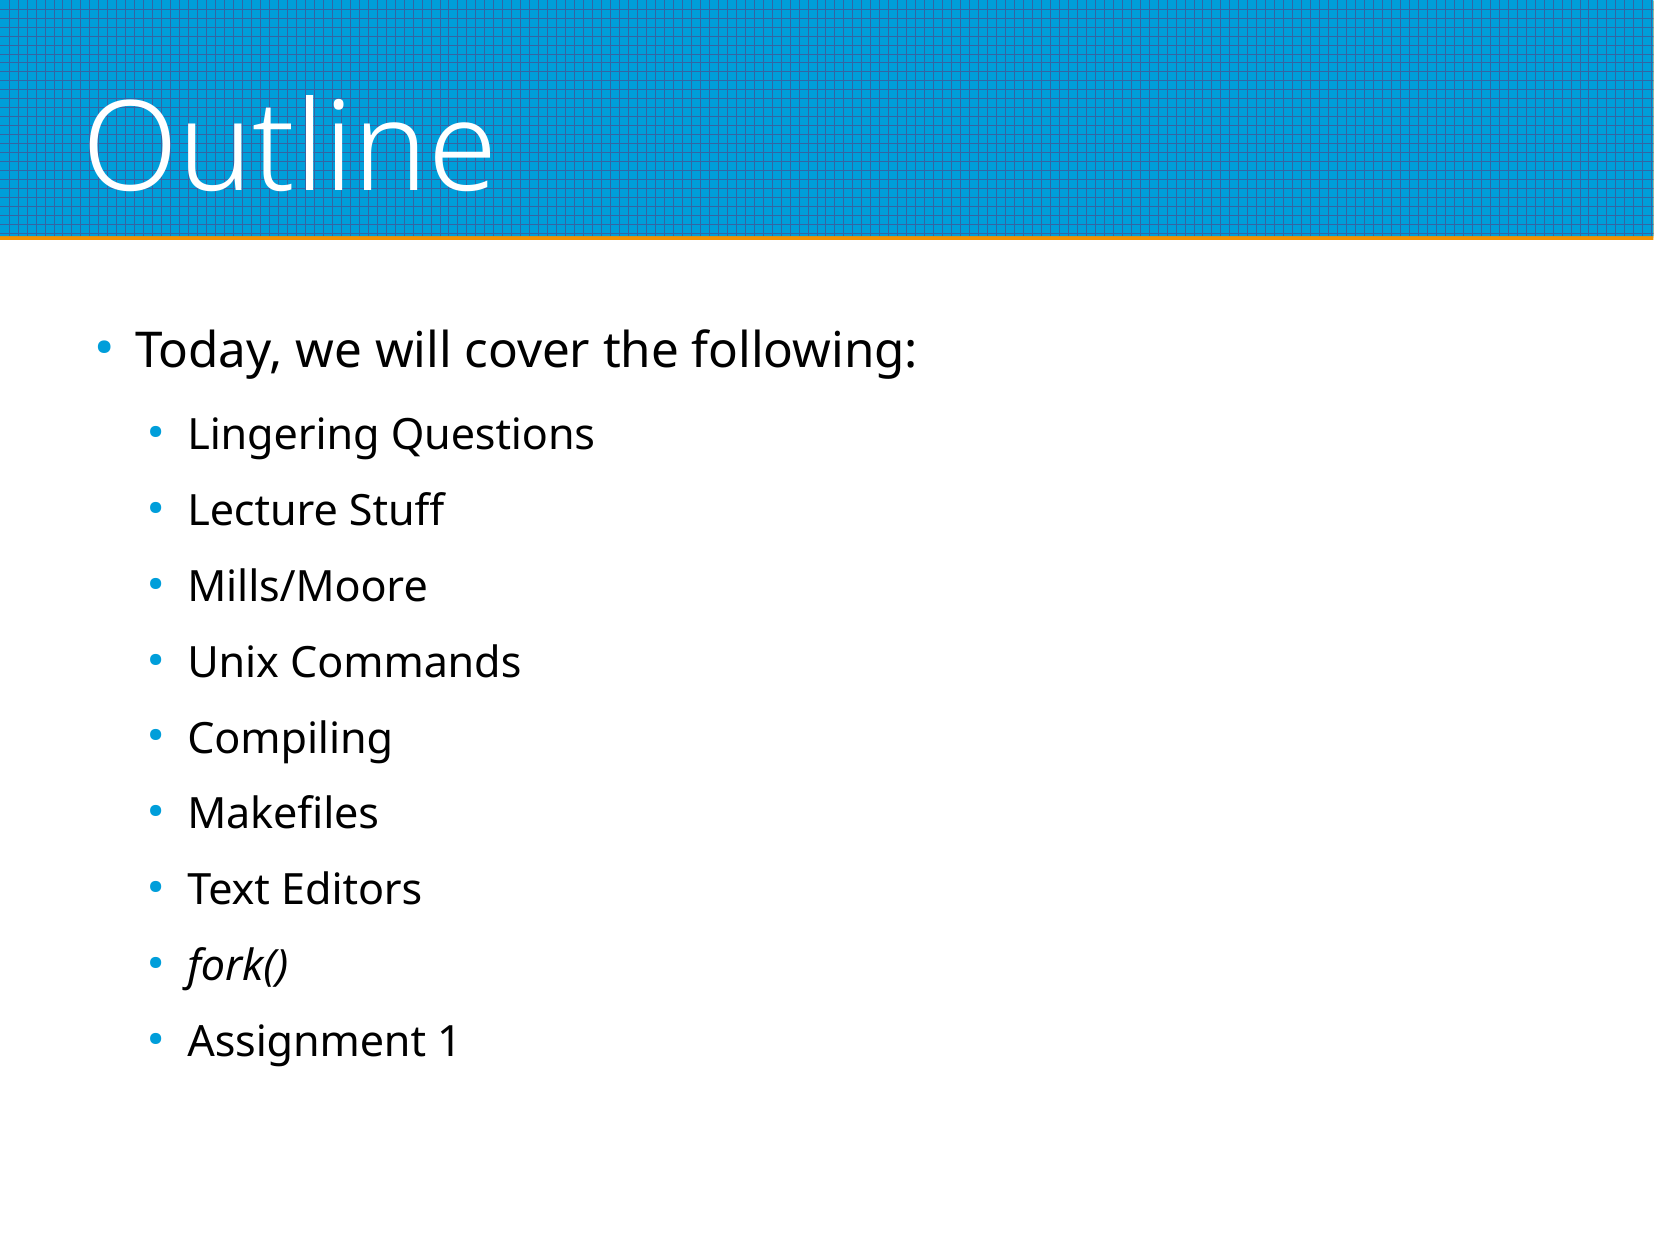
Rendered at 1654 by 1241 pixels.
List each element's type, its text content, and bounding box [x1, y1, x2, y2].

list Today, we will cover the following: Lingering Questions Lecture Stuff Mills/Moore Unix Commands Compiling Makefiles Text Editors fork() Assignment 1 [82, 314, 1563, 1081]
title Outline [82, 19, 1571, 227]
